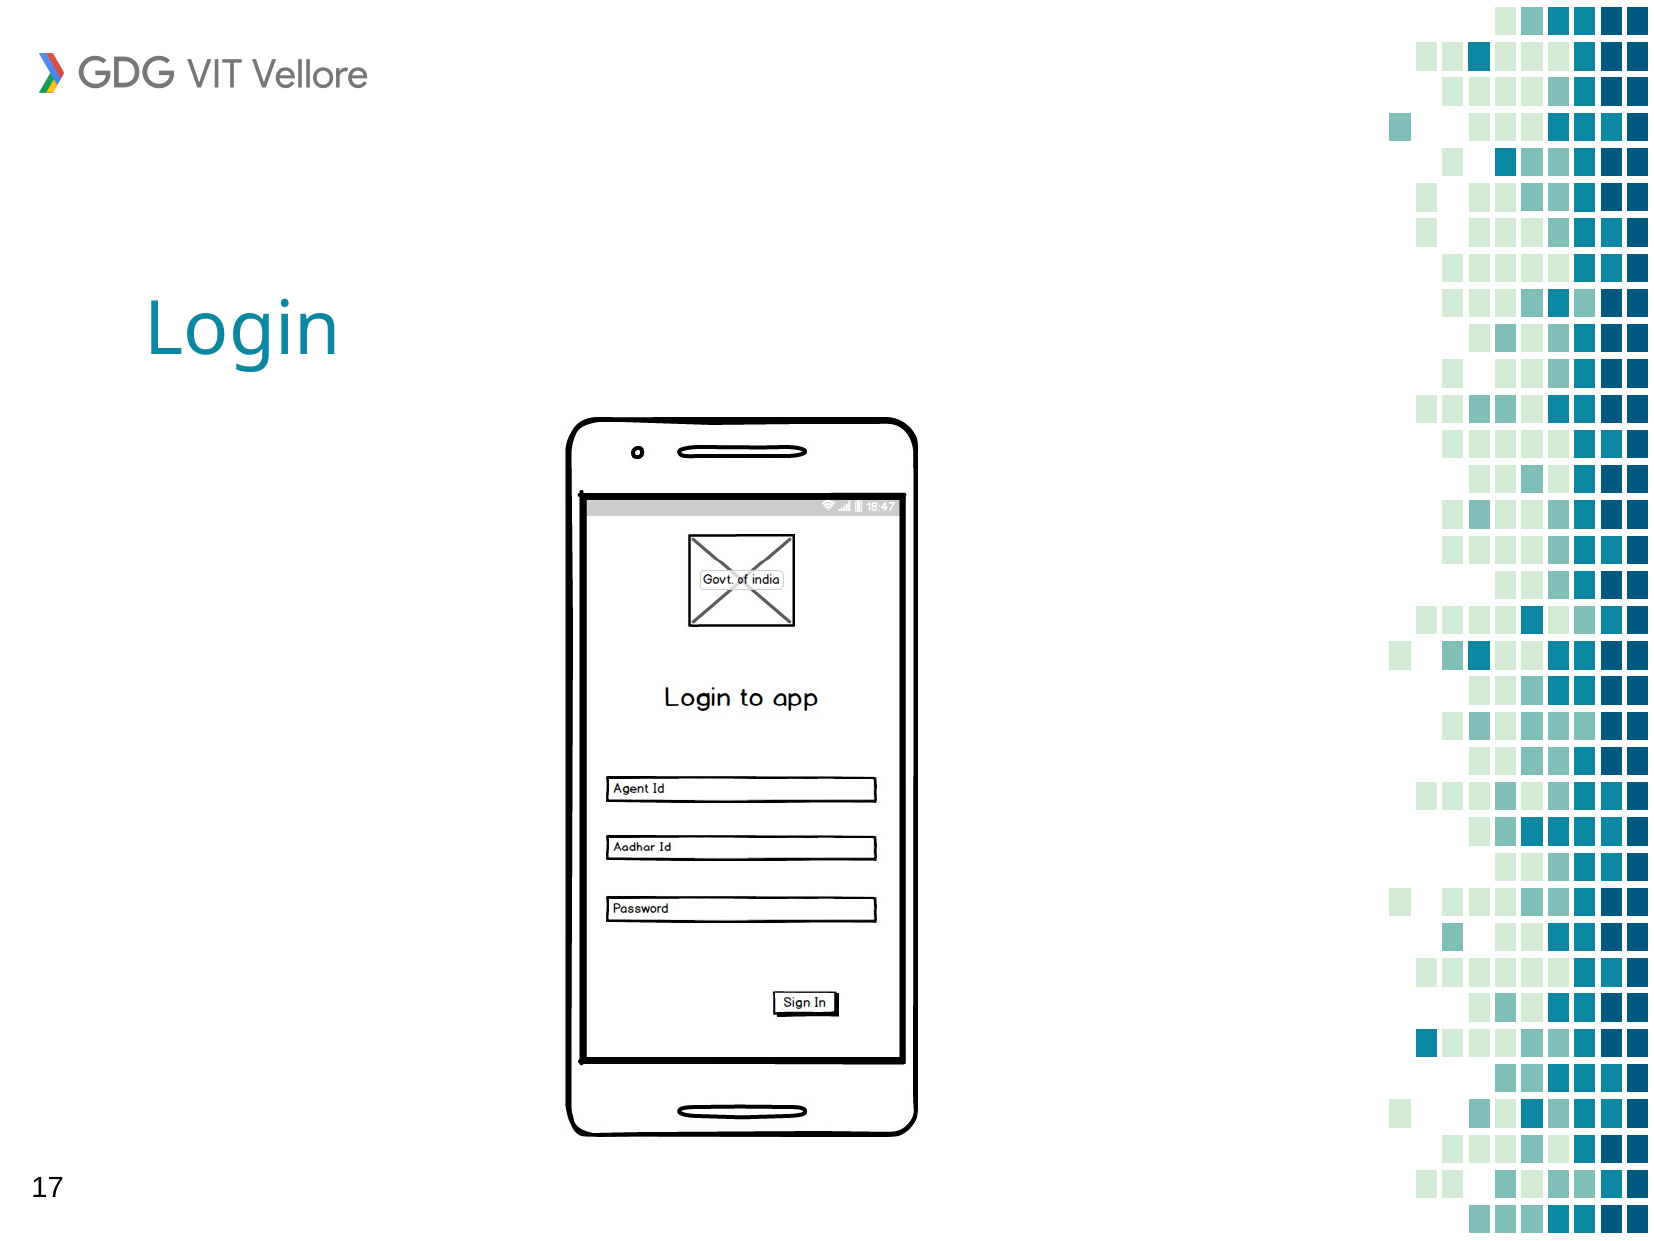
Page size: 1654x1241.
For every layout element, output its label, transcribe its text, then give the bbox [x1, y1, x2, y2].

slide_number <number> [16, 1138, 116, 1233]
title Login [129, 178, 1353, 385]
picture [564, 417, 918, 1137]
picture [0, 3, 408, 142]
